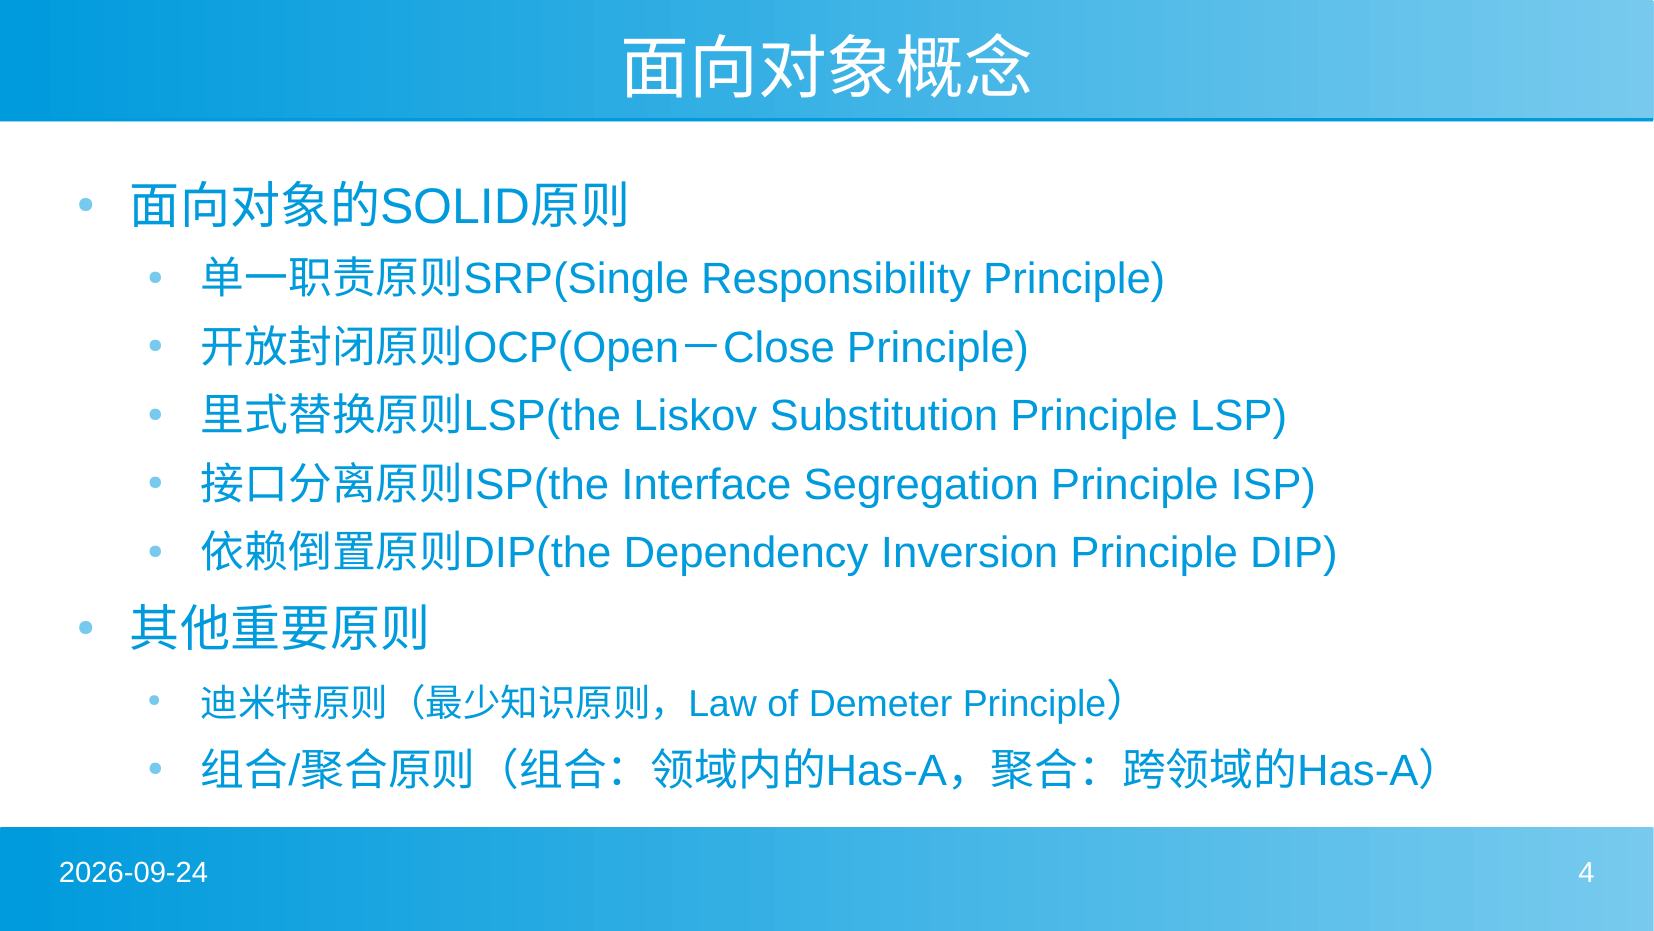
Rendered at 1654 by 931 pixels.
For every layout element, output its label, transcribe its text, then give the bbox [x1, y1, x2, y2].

title 面向对象概念 [59, 28, 1595, 109]
list 面向对象的SOLID原则 单一职责原则SRP(Single Responsibility Principle) 开放封闭原则OCP(Open－Close Principle) 里式替换原则LSP(the Liskov Substitution Principle LSP) 接口分离原则ISP(the Interface Segregation Principle ISP) 依赖倒置原则DIP(the Dependency Inversion Principle DIP) 其他重要原则 迪米特原则（最少知识原则，Law of Demeter Principle） 组合/聚合原则（组合：领域内的Has-A，聚合：跨领域的Has-A） [59, 177, 1595, 768]
